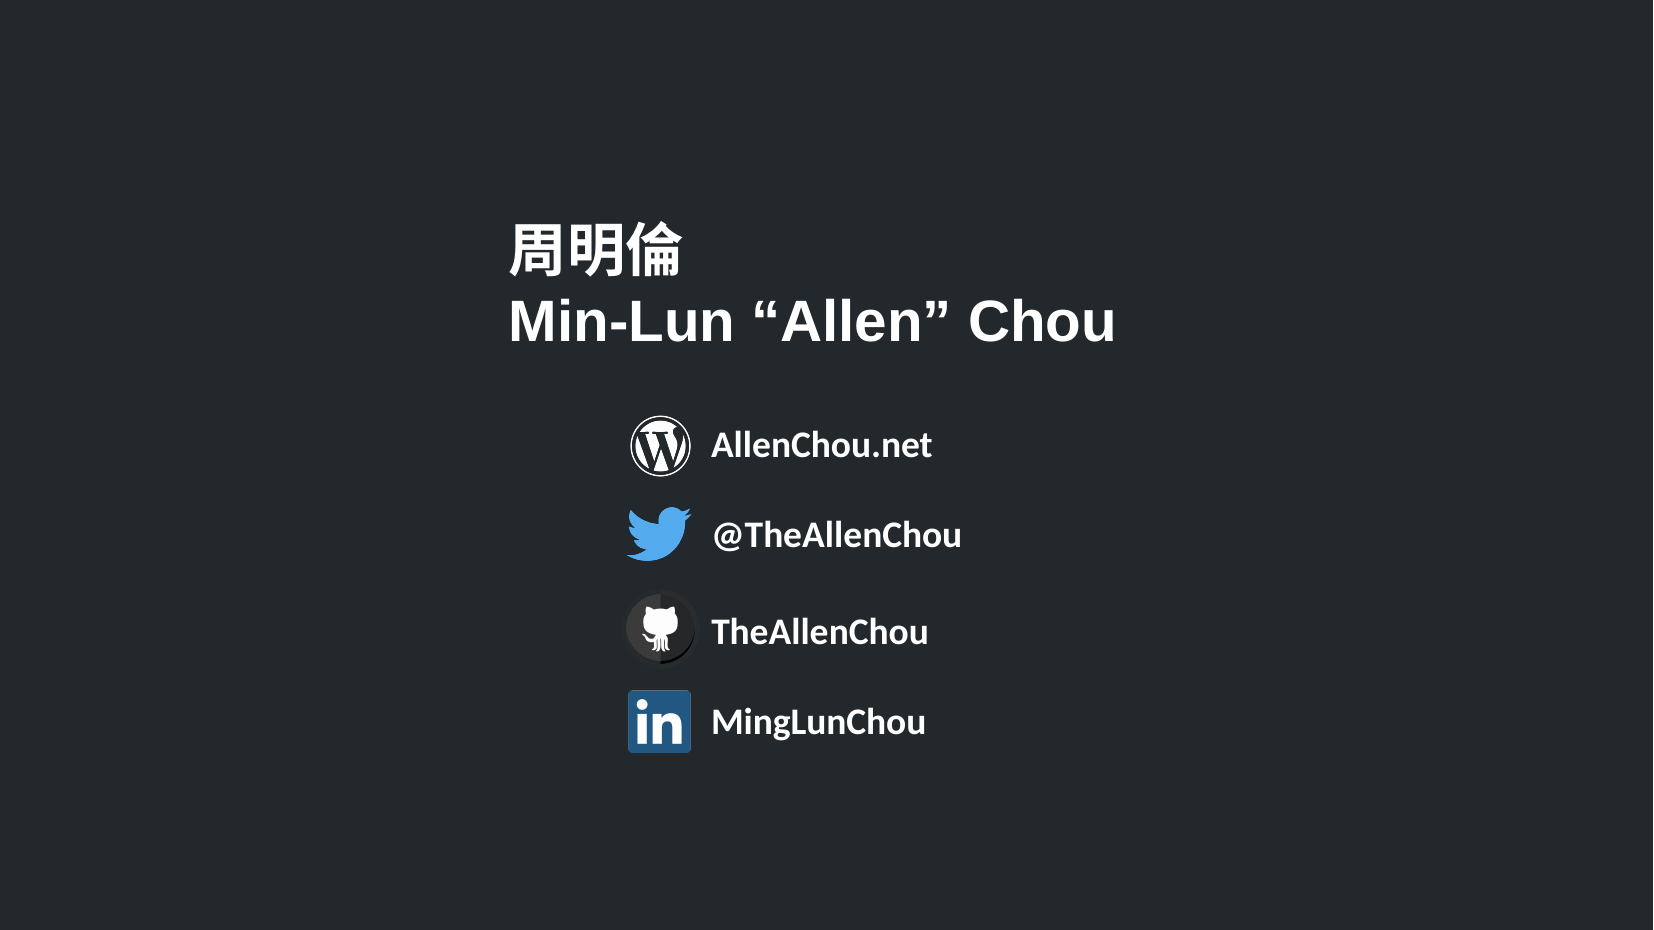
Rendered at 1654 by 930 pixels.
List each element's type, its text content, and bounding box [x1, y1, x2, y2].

text_box MingLunChou [696, 698, 1056, 753]
picture [615, 400, 706, 492]
text_box 周明倫 Min-Lun “Allen” Chou [494, 196, 1159, 362]
text_box TheAllenChou [696, 608, 1056, 663]
picture [628, 690, 691, 753]
picture [626, 507, 692, 561]
picture [621, 589, 700, 669]
text_box @TheAllenChou [696, 511, 1056, 580]
text_box AllenChou.net [696, 421, 1018, 490]
